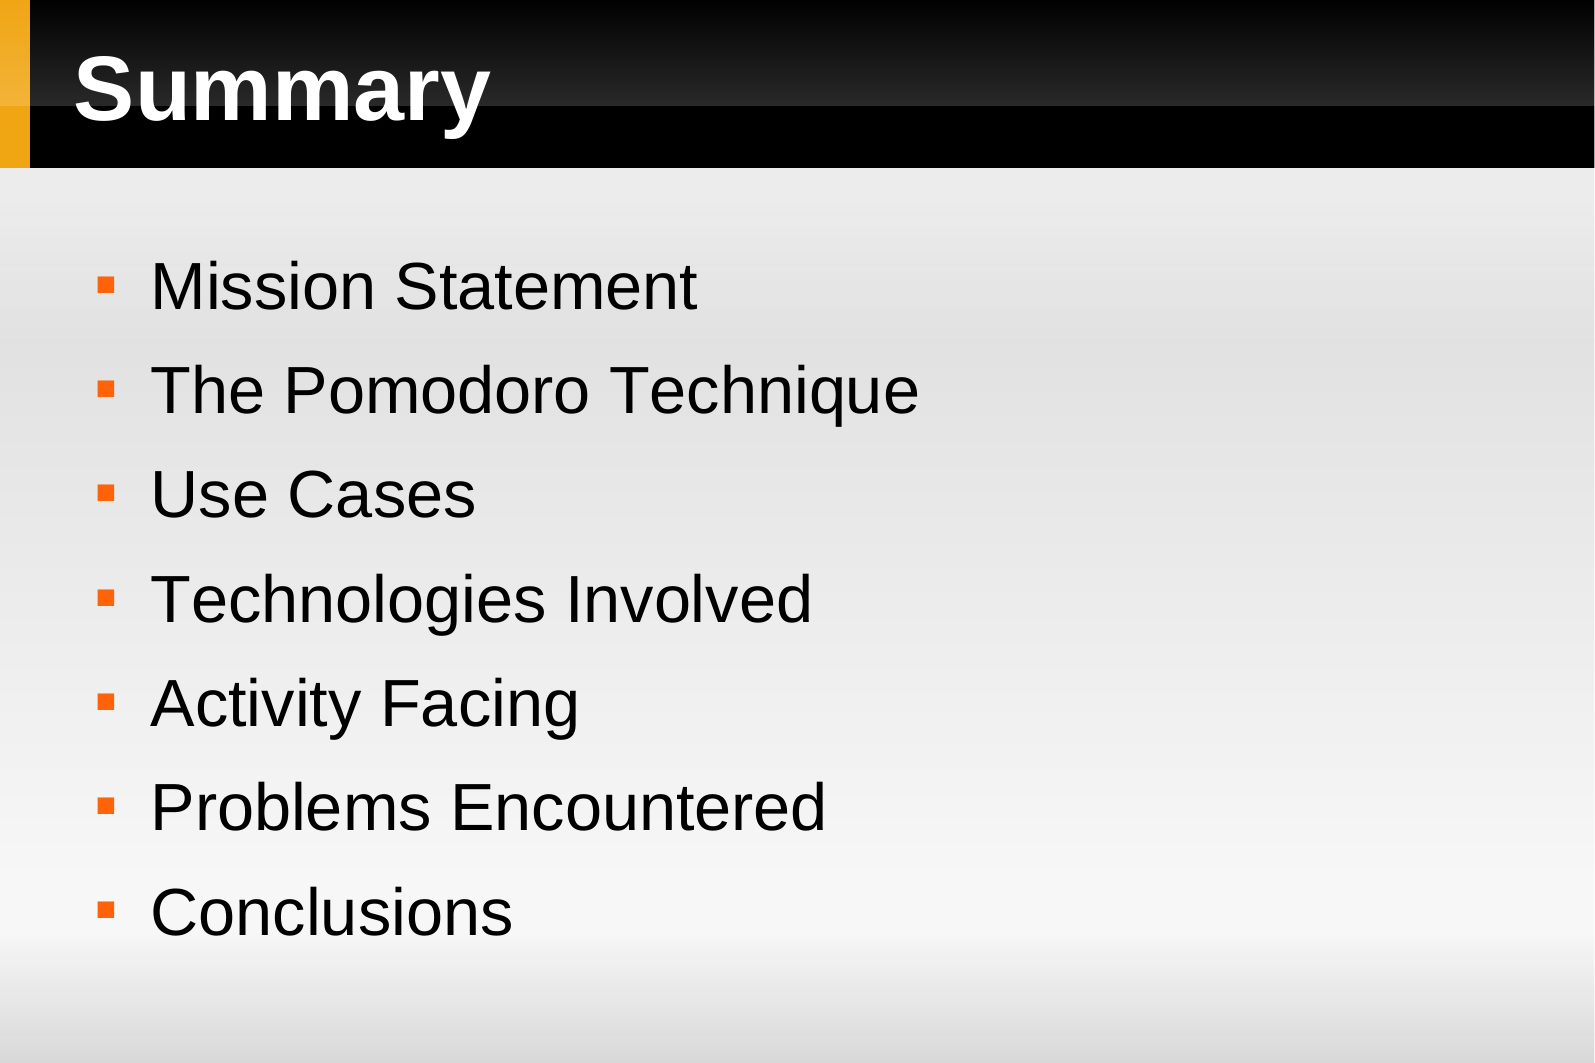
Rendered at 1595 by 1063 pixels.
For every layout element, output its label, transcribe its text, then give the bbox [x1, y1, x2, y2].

title Summary [74, 7, 1510, 171]
picture [0, 0, 1595, 1063]
list Mission Statement The Pomodoro Technique Use Cases Technologies Involved Activity Facing Problems Encountered Conclusions [79, 248, 1515, 950]
